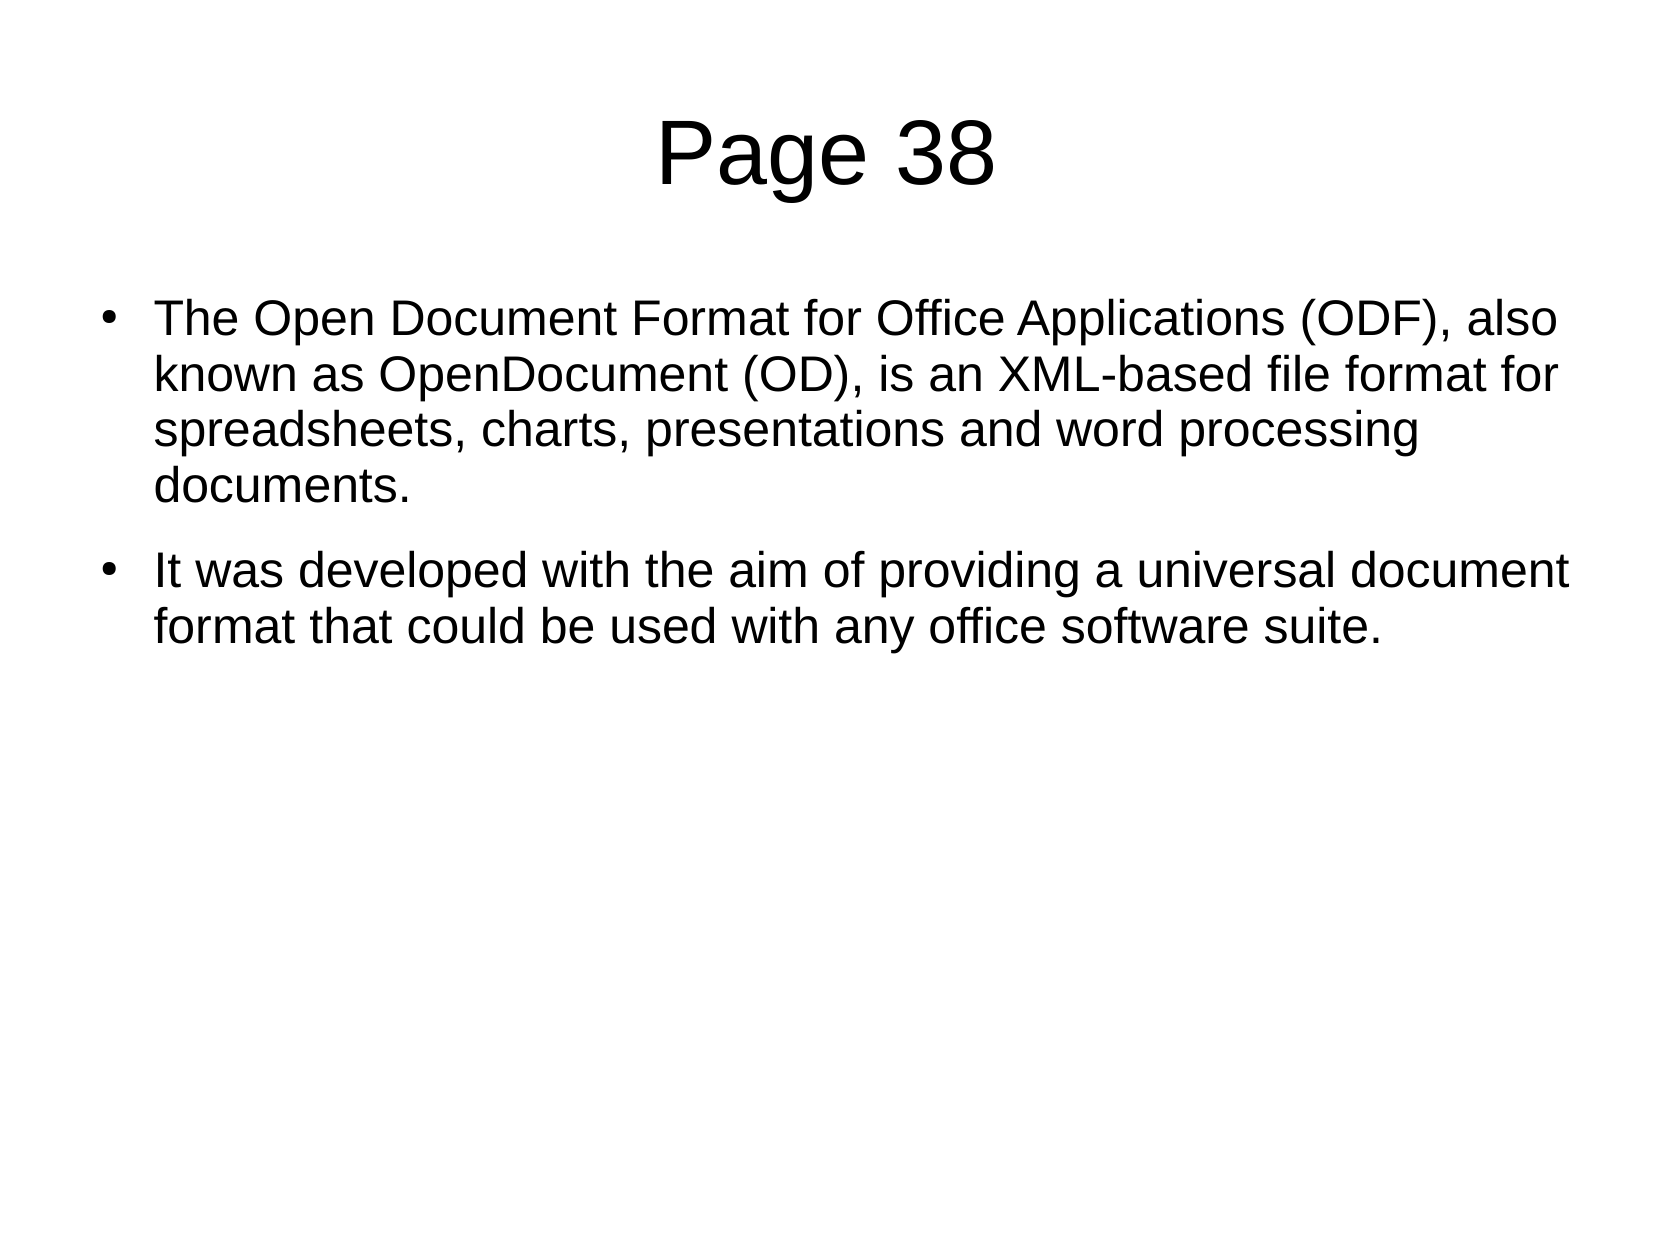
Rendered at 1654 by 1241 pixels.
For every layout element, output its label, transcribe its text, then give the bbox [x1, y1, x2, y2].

title Page 38 [82, 49, 1571, 257]
list The Open Document Format for Office Applications (ODF), also known as OpenDocument (OD), is an XML-based file format for spreadsheets, charts, presentations and word processing documents. It was developed with the aim of providing a universal document format that could be used with any office software suite. [82, 290, 1571, 1109]
